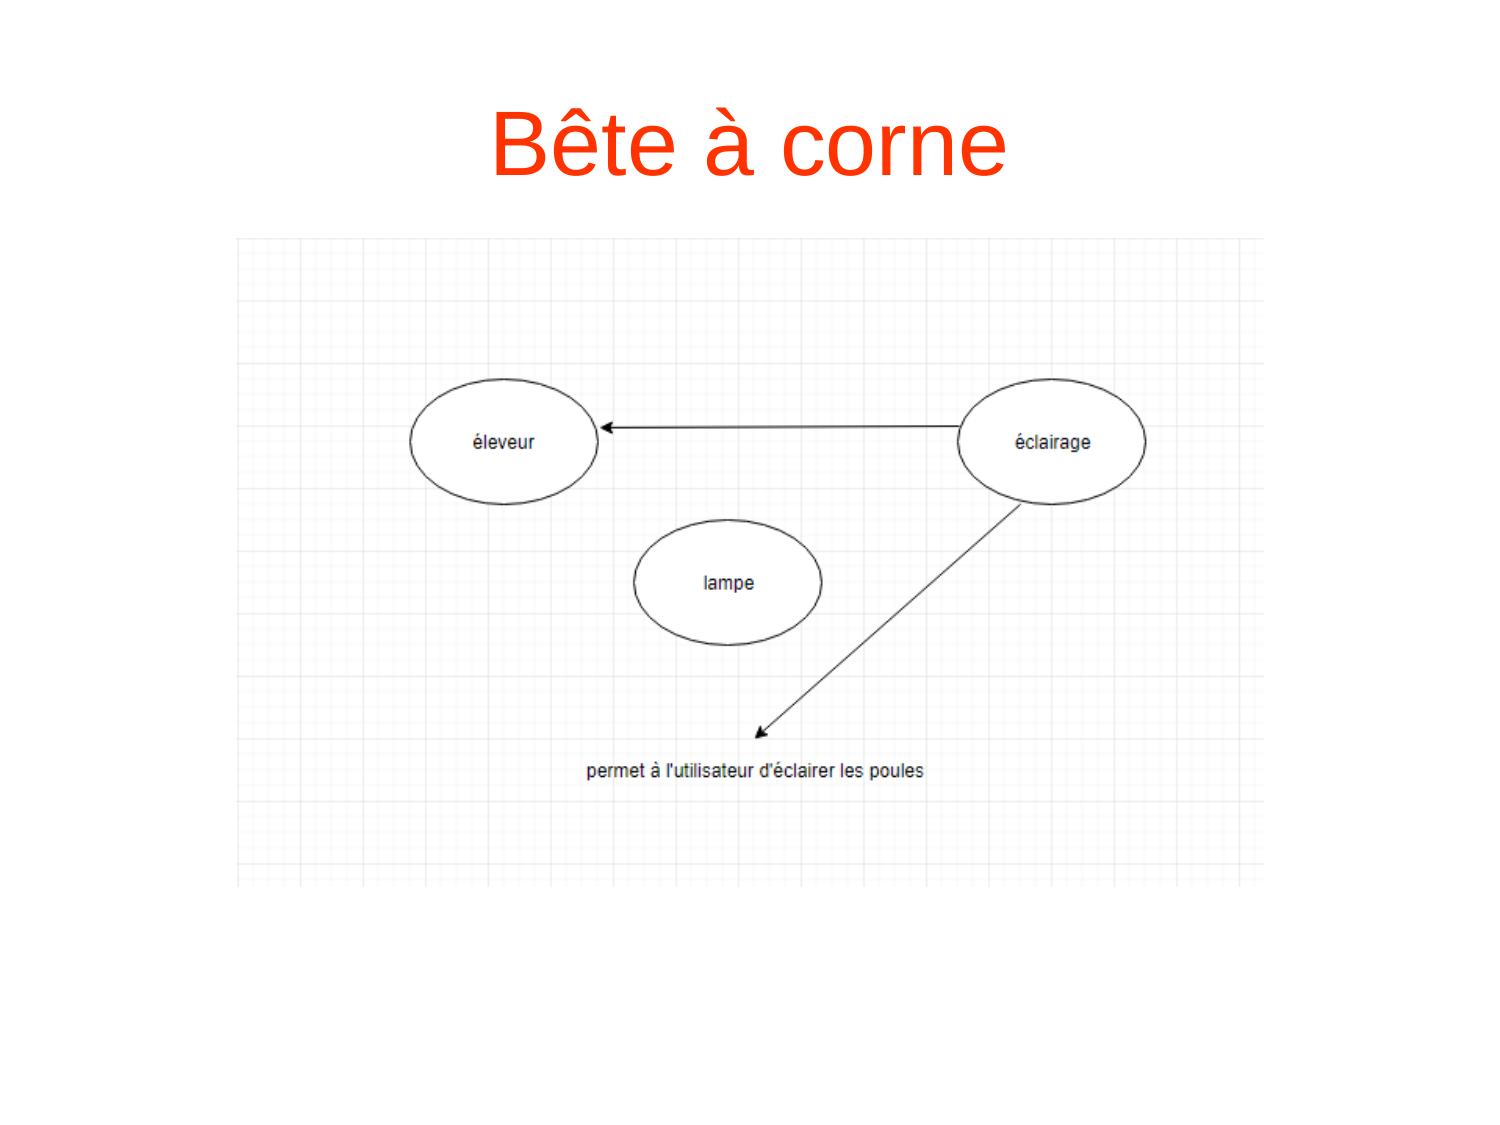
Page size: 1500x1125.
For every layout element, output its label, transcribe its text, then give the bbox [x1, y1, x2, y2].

picture [236, 238, 1264, 887]
title Bête à corne [75, 45, 1426, 233]
